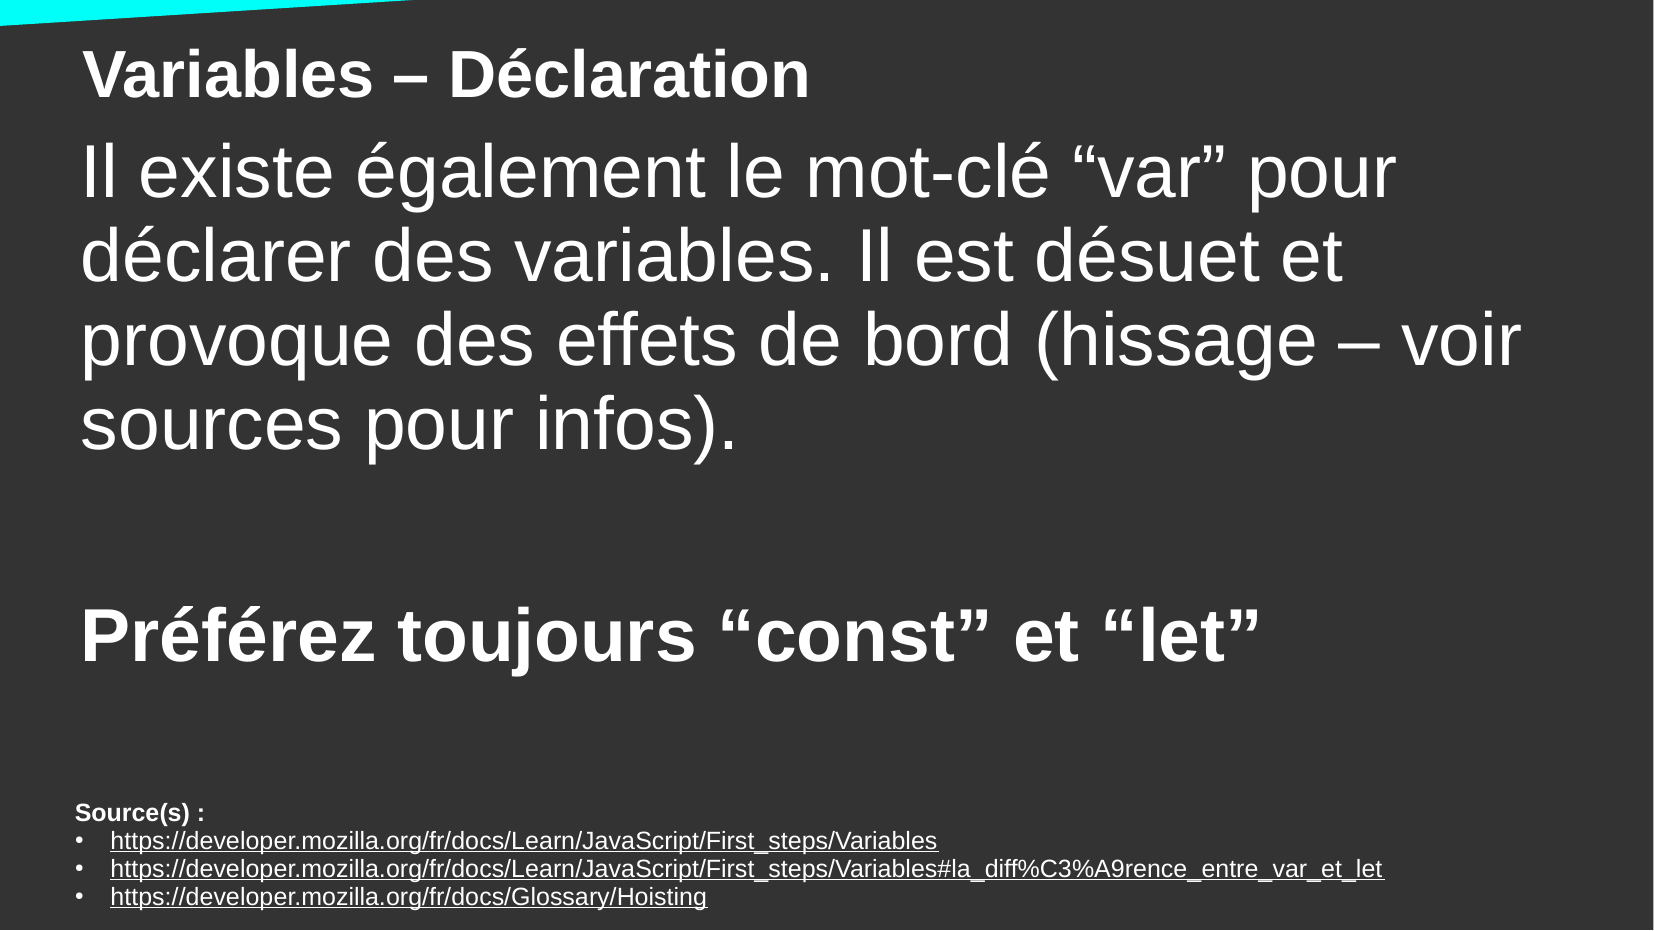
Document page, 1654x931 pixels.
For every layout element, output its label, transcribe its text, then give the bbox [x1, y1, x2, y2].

text_box Source(s) : https://developer.mozilla.org/fr/docs/Learn/JavaScript/First_steps/Variables https://developer.mozilla.org/fr/docs/Learn/JavaScript/First_steps/Variables#la_diff%C3%A9rence_entre_var_et_let https://developer.mozilla.org/fr/docs/Glossary/Hoisting [60, 791, 1583, 919]
text_box [0, 0, 413, 26]
list Il existe également le mot-clé “var” pour déclarer des variables. Il est désuet et provoque des effets de bord (hissage – voir sources pour infos). Préférez toujours “const” et “let” [80, 129, 1620, 756]
title Variables – Déclaration [82, 37, 1571, 114]
